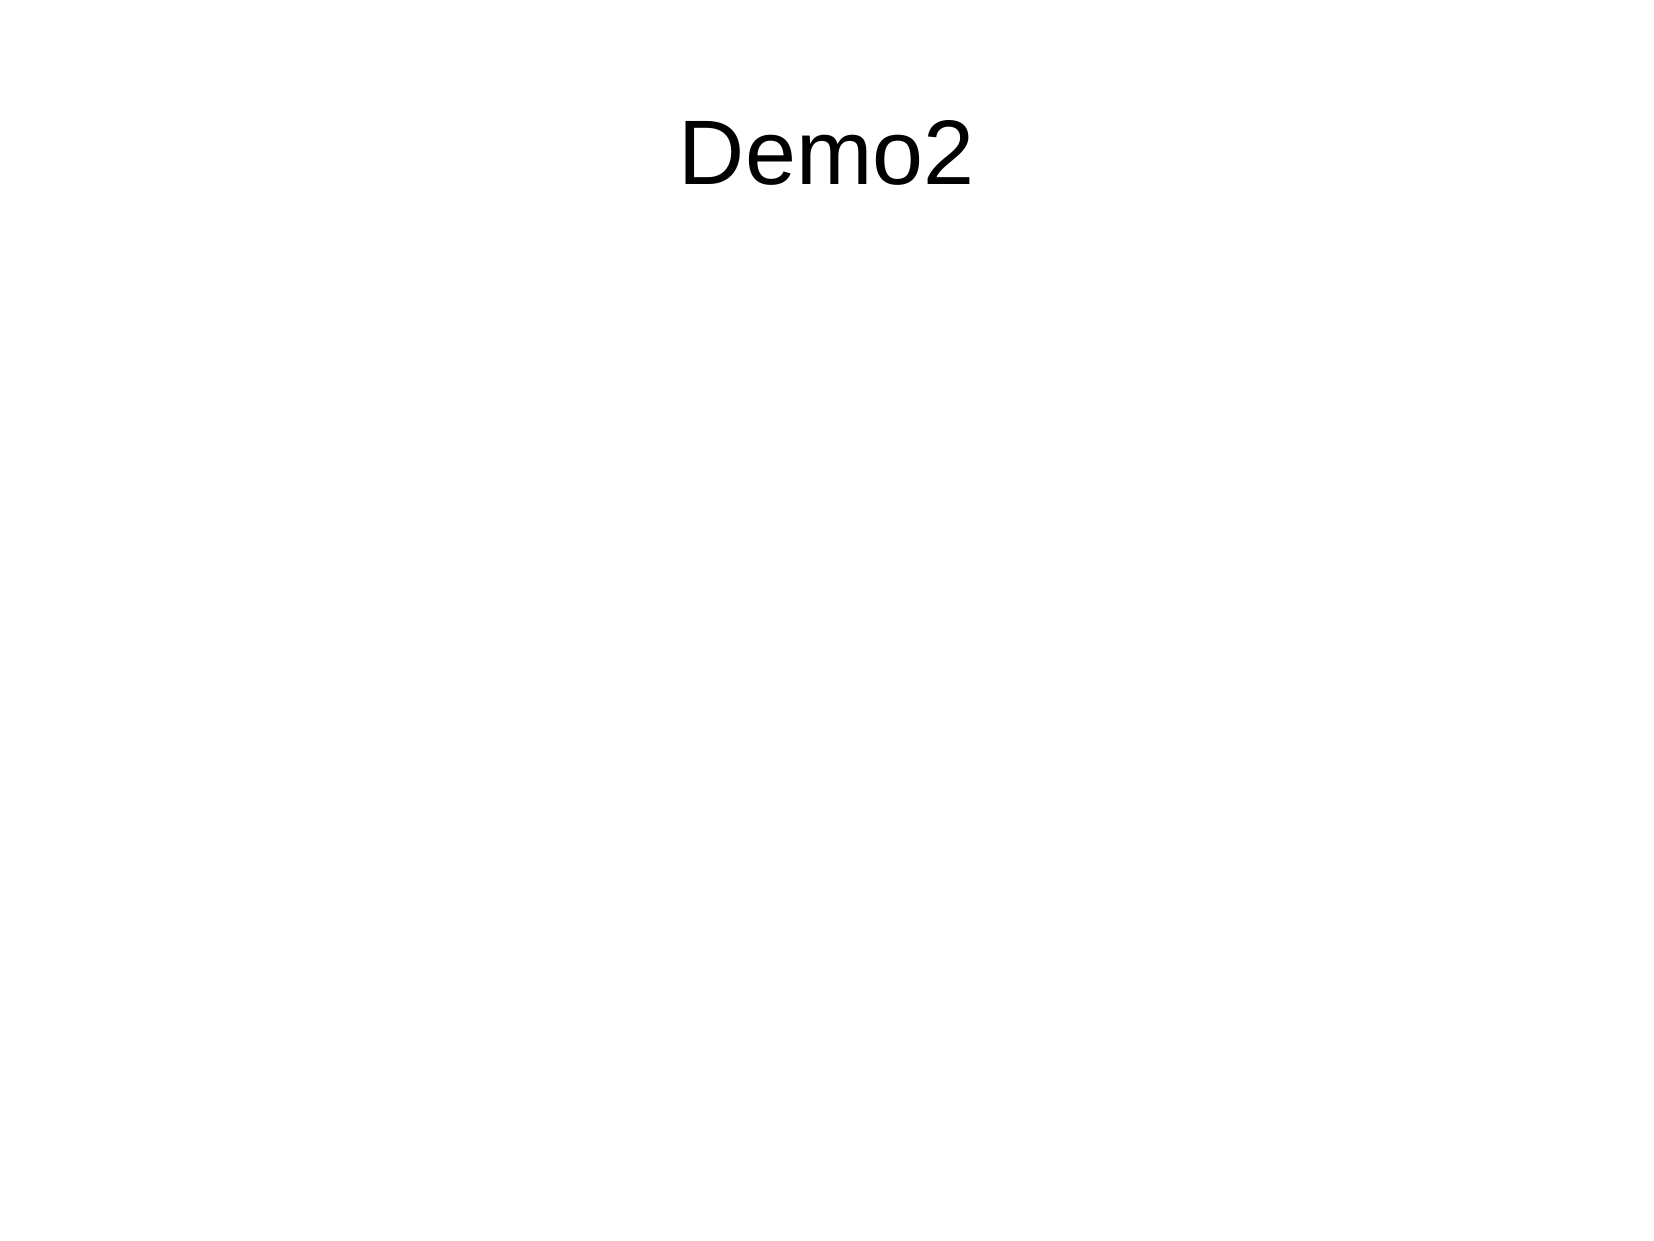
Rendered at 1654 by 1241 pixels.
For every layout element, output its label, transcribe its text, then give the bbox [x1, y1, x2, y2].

title Demo2 [82, 49, 1571, 257]
